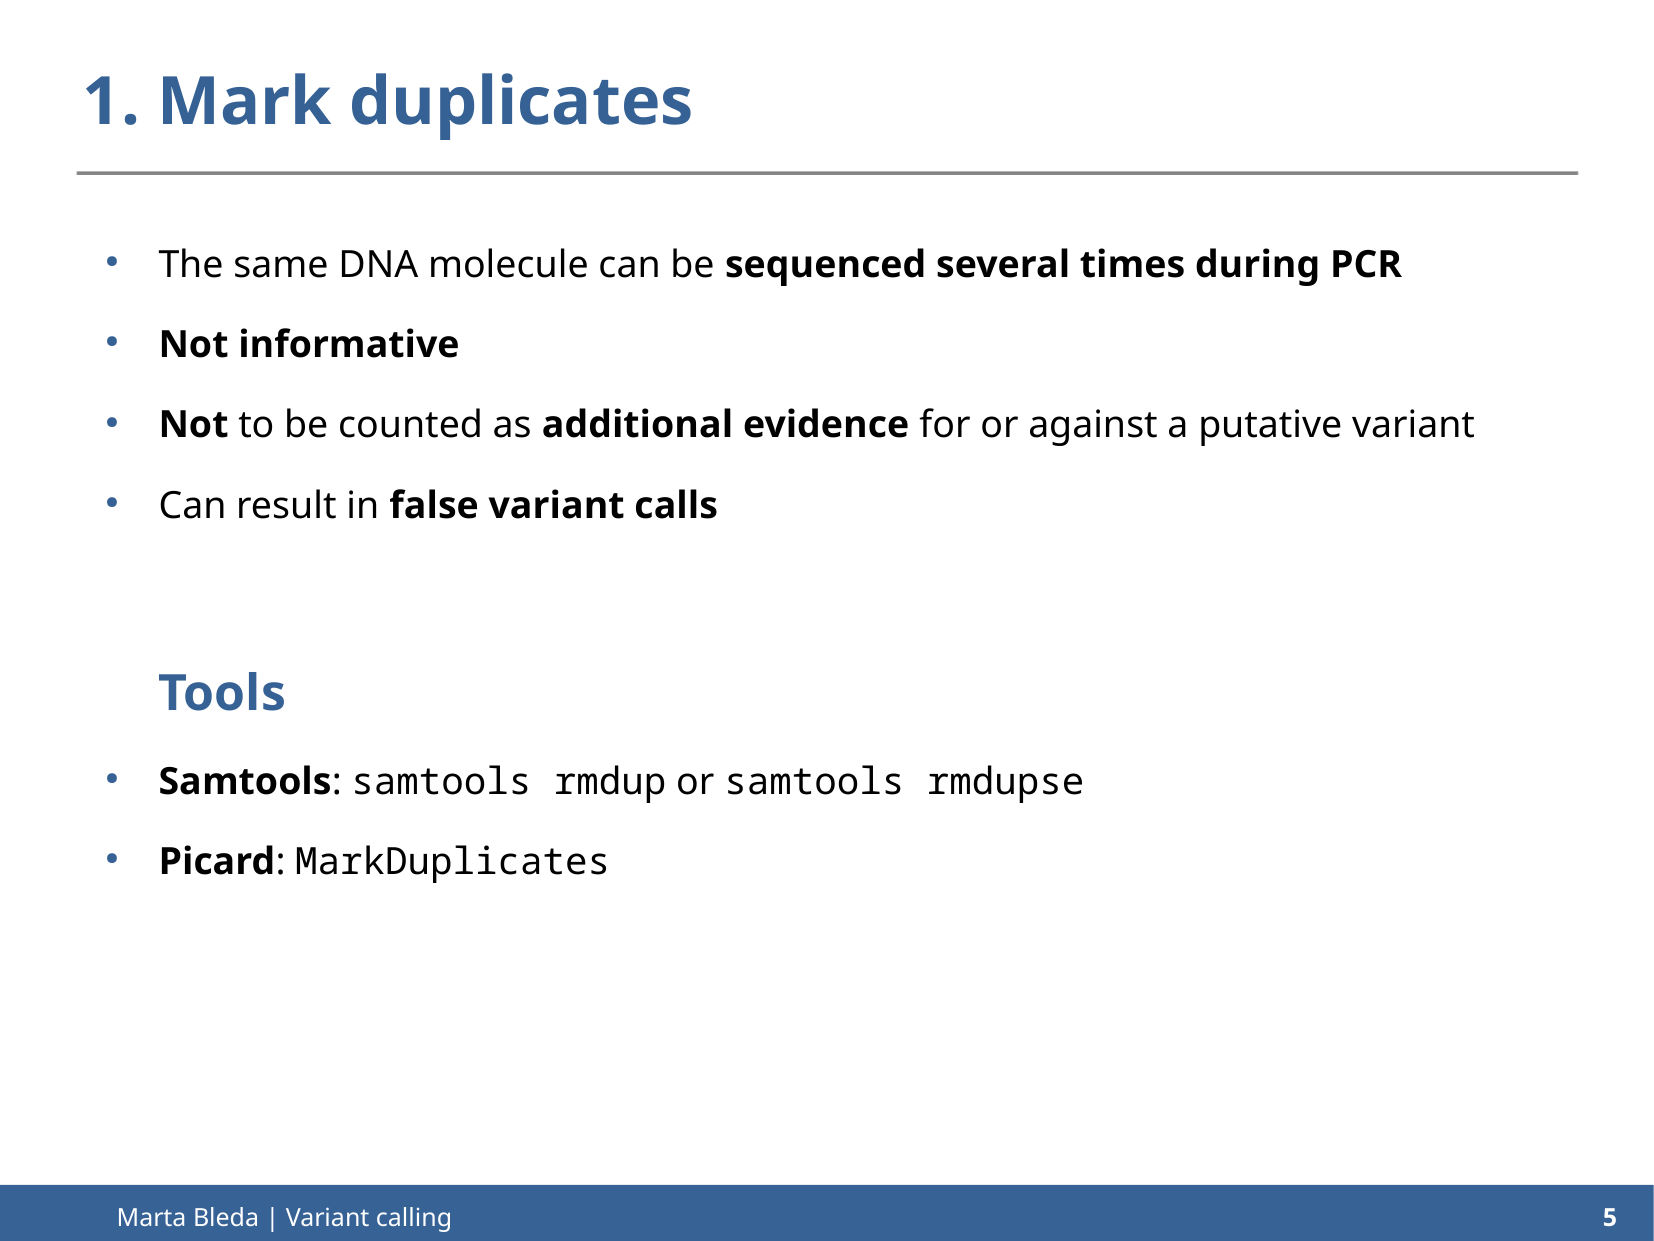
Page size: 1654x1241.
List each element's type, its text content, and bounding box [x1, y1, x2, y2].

list The same DNA molecule can be sequenced several times during PCR Not informative Not to be counted as additional evidence for or against a putative variant Can result in false variant calls Tools Samtools: samtools rmdup or samtools rmdupse Picard: MarkDuplicates [87, 237, 1563, 957]
picture [74, 170, 1580, 175]
title 1. Mark duplicates [82, 49, 1571, 148]
